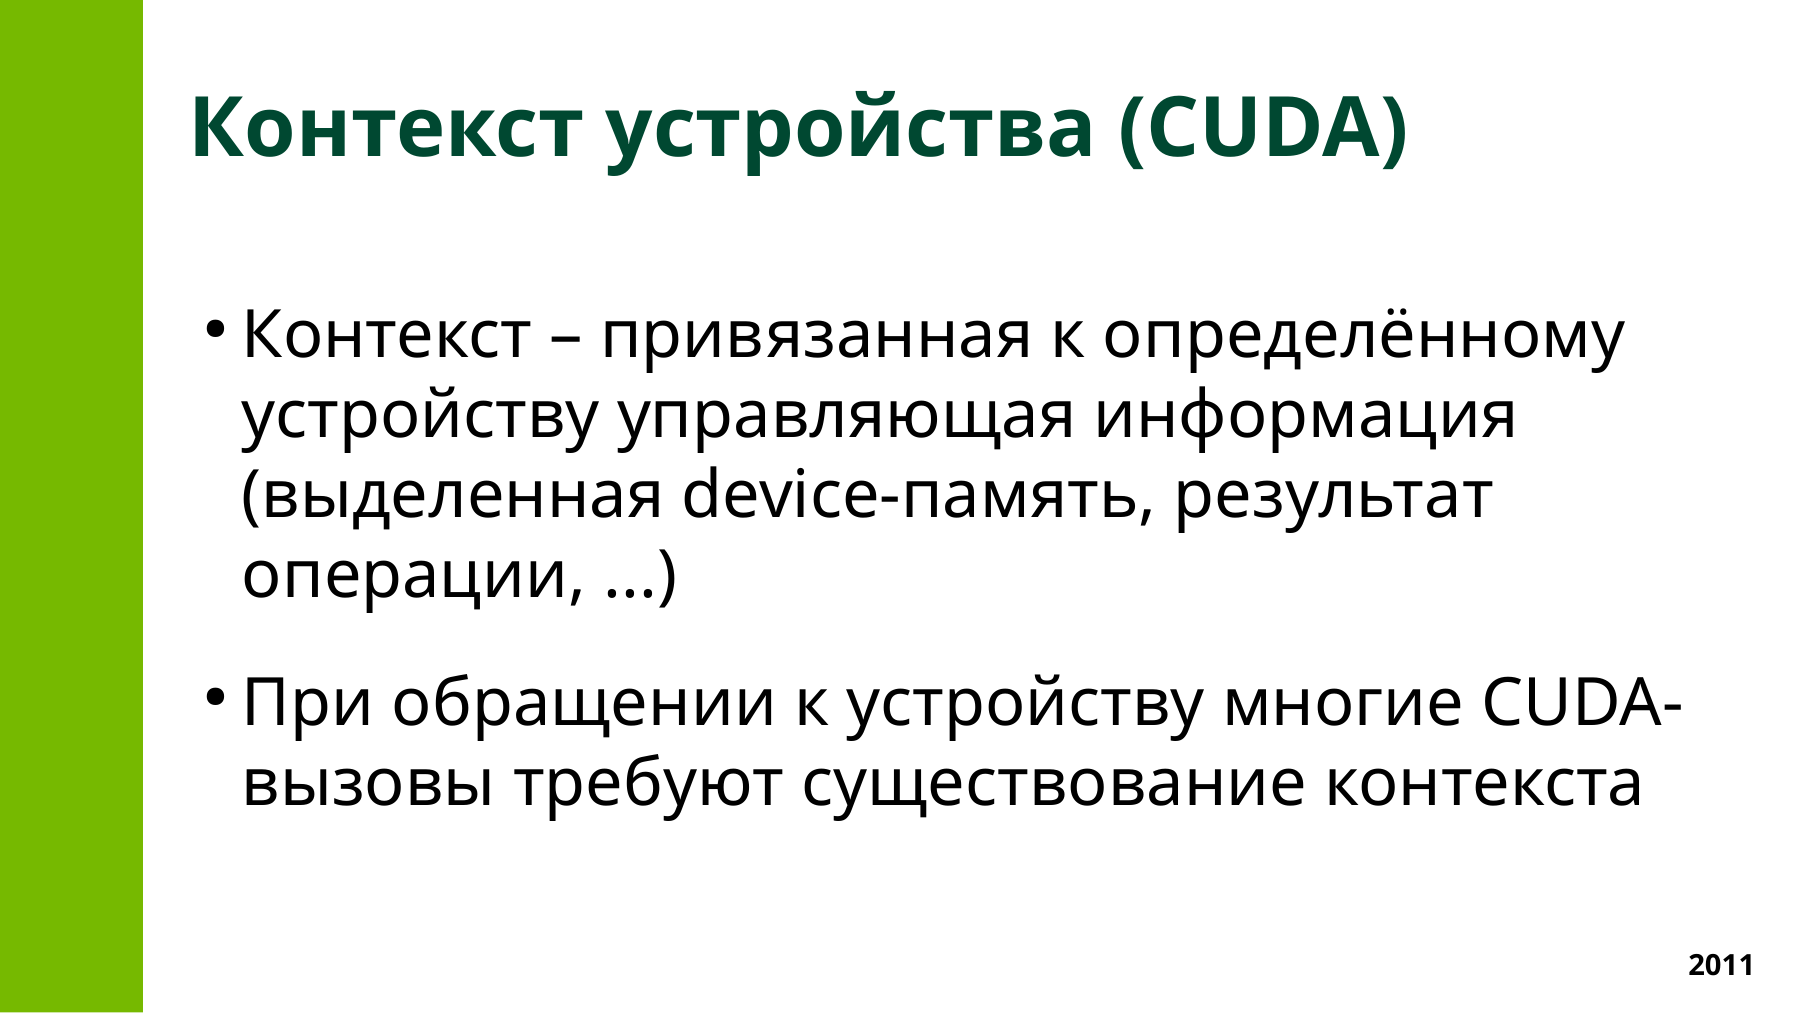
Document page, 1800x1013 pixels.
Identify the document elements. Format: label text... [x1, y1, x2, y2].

title Контекст устройства (CUDA) [188, 40, 1733, 211]
list Контекст – привязанная к определённому устройству управляющая информация (выделенная device-память, результат операции, ...) При обращении к устройству многие CUDA-вызовы требуют существование контекста [188, 283, 1763, 953]
